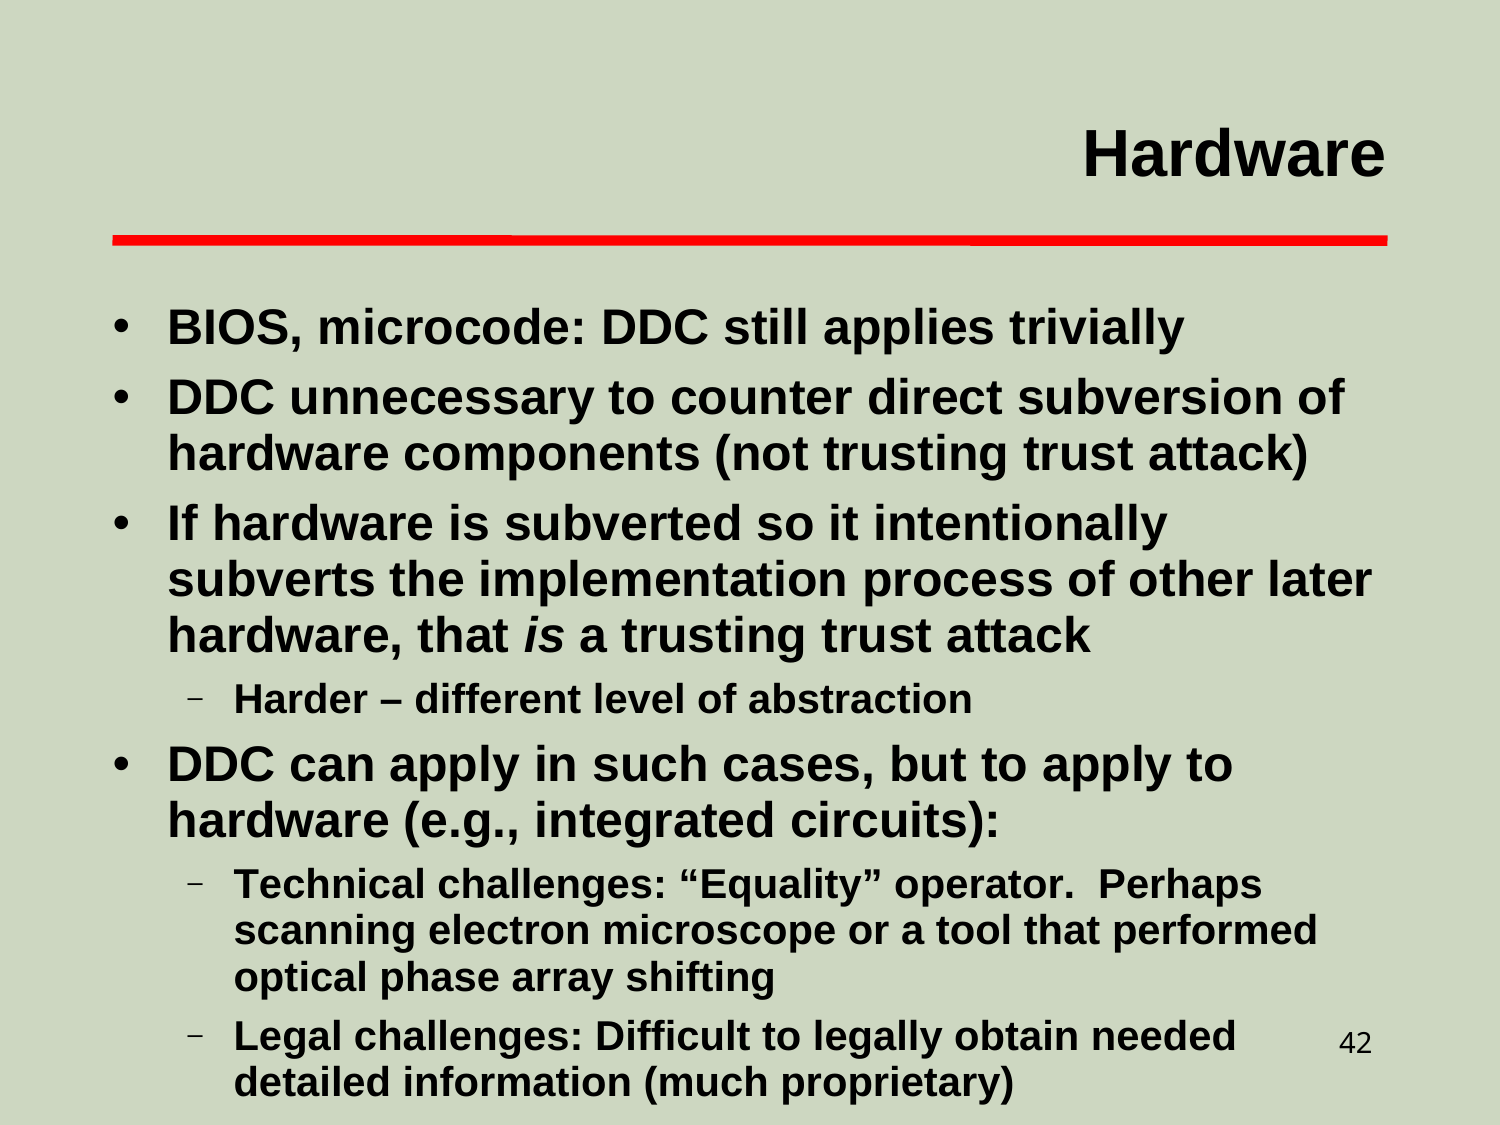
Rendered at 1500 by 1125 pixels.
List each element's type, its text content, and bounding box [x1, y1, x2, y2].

list BIOS, microcode: DDC still applies trivially DDC unnecessary to counter direct subversion of hardware components (not trusting trust attack) If hardware is subverted so it intentionally subverts the implementation process of other later hardware, that is a trusting trust attack Harder – different level of abstraction DDC can apply in such cases, but to apply to hardware (e.g., integrated circuits): Technical challenges: “Equality” operator. Perhaps scanning electron microscope or a tool that performed optical phase array shifting Legal challenges: Difficult to legally obtain needed detailed information (much proprietary) [112, 299, 1387, 1106]
title Hardware [124, 93, 1387, 216]
